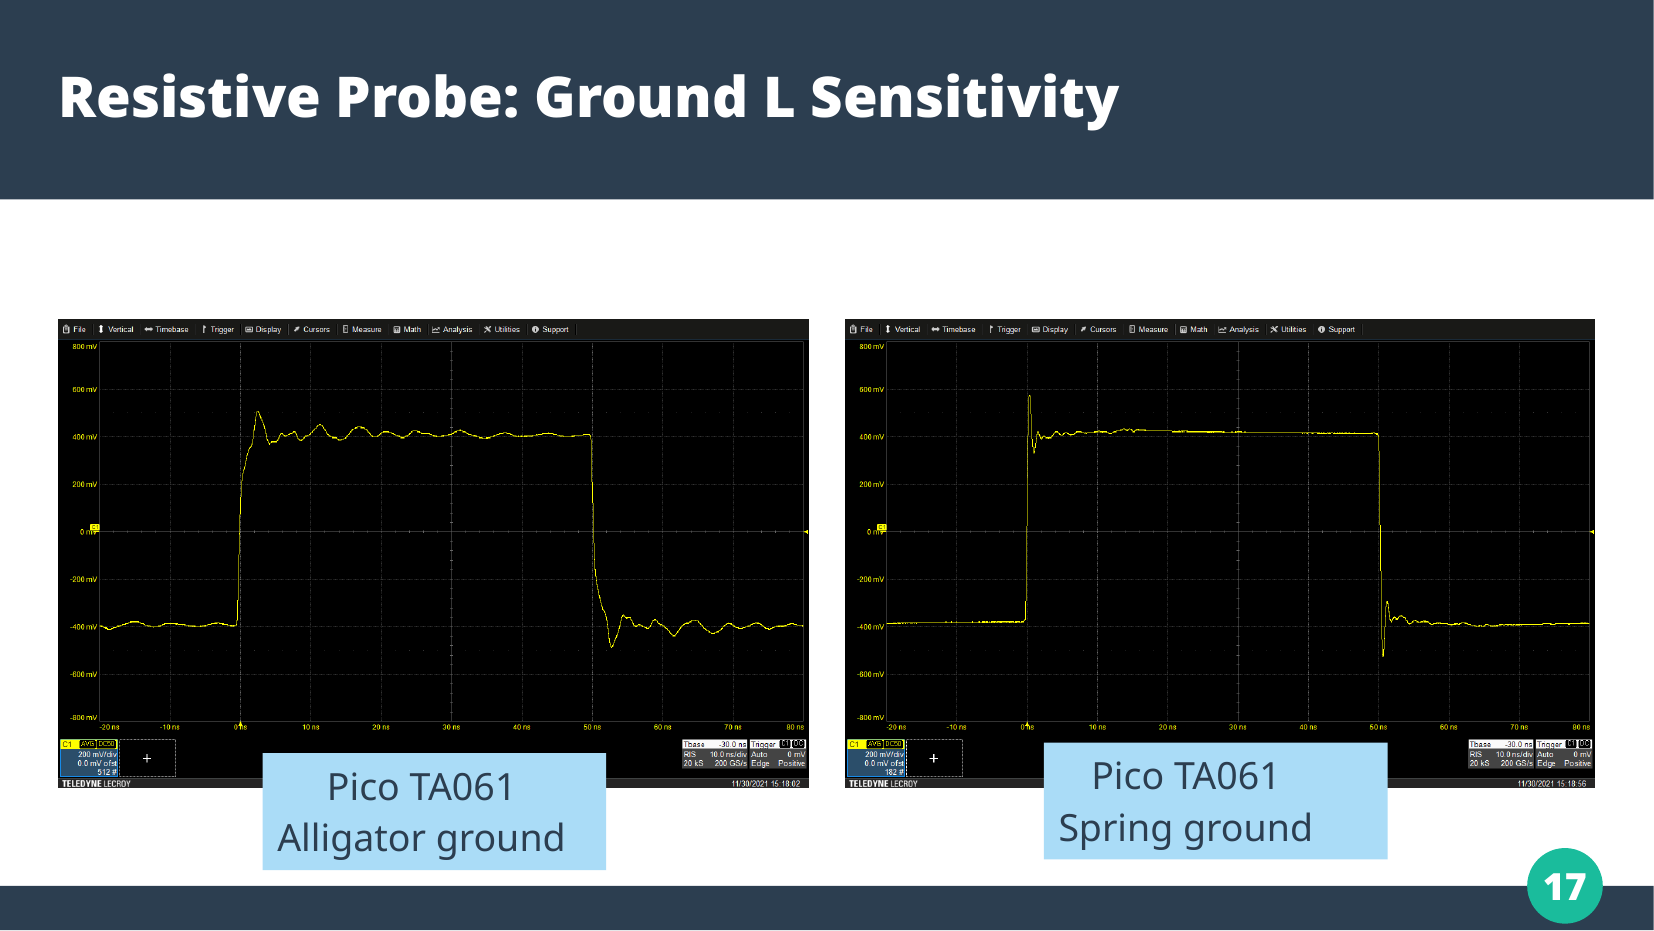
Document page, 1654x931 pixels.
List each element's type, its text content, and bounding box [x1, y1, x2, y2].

picture [58, 319, 809, 788]
picture [845, 319, 1595, 788]
text_box Pico TA061 Alligator ground [262, 760, 607, 863]
title Resistive Probe: Ground L Sensitivity [59, 37, 1595, 155]
text_box Pico TA061 Spring ground [1043, 750, 1388, 852]
